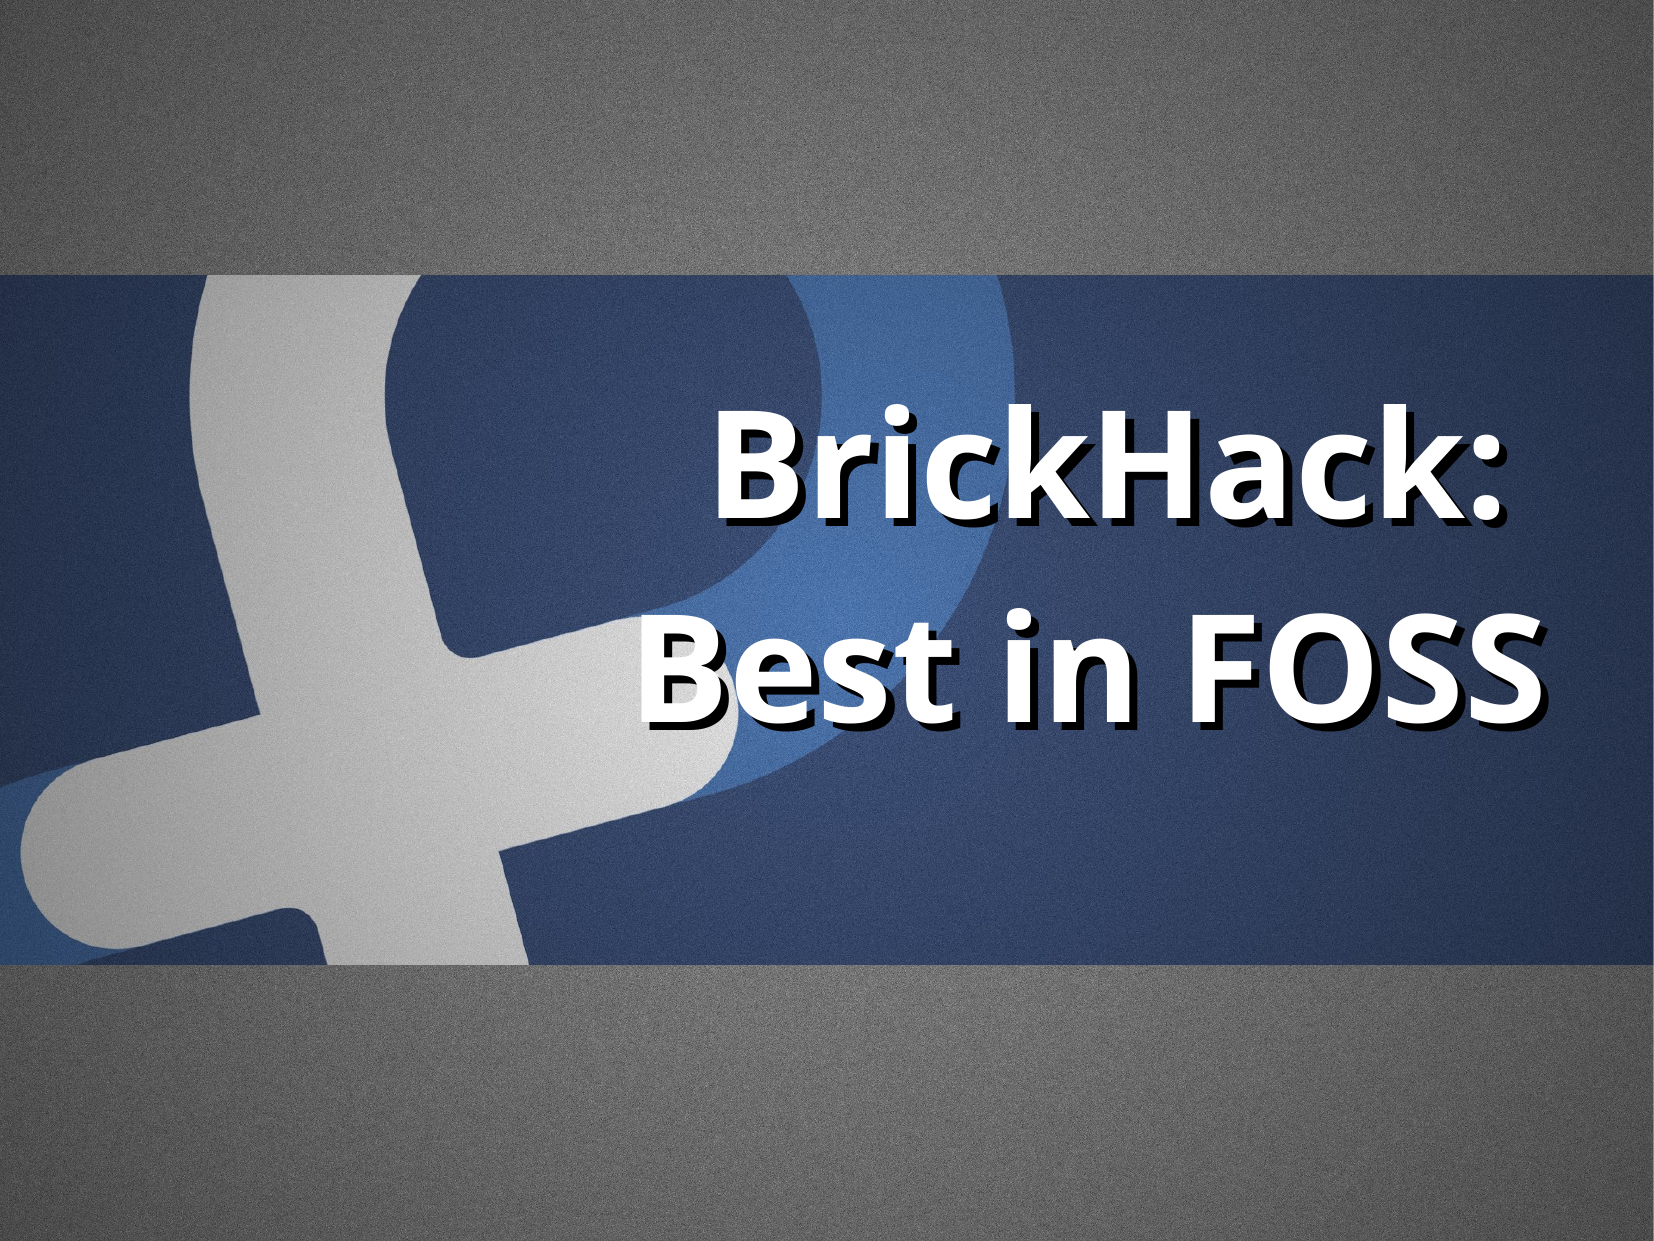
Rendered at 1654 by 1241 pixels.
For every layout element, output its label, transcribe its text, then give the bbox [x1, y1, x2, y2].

picture [0, 0, 1654, 1241]
text_box BrickHack: Best in FOSS [31, 350, 1562, 928]
